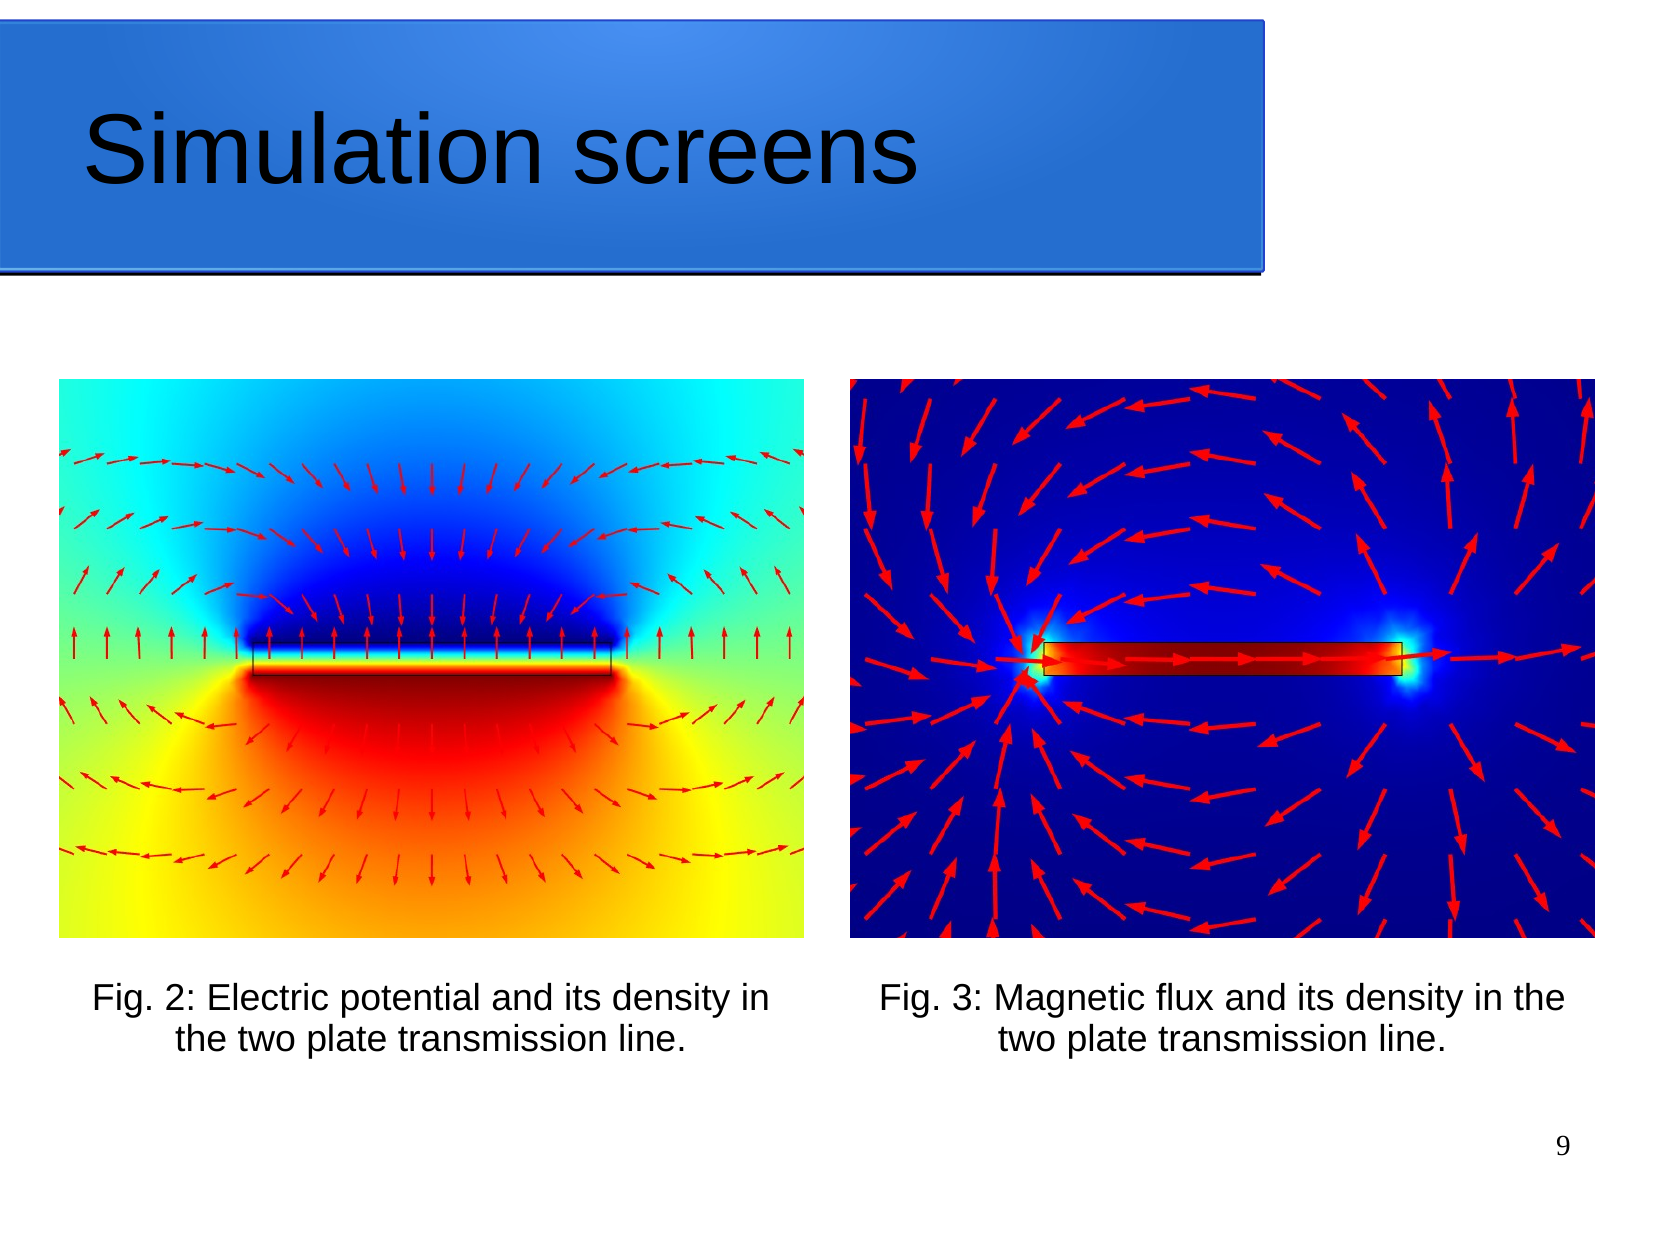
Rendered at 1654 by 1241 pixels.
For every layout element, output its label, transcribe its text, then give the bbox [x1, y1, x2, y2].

text_box Fig. 2: Electric potential and its density in the two plate transmission line. [59, 968, 804, 1068]
picture [59, 379, 804, 938]
picture [850, 379, 1595, 938]
text_box Fig. 3: Magnetic flux and its density in the two plate transmission line. [850, 968, 1595, 1068]
title Simulation screens [82, 47, 1235, 252]
